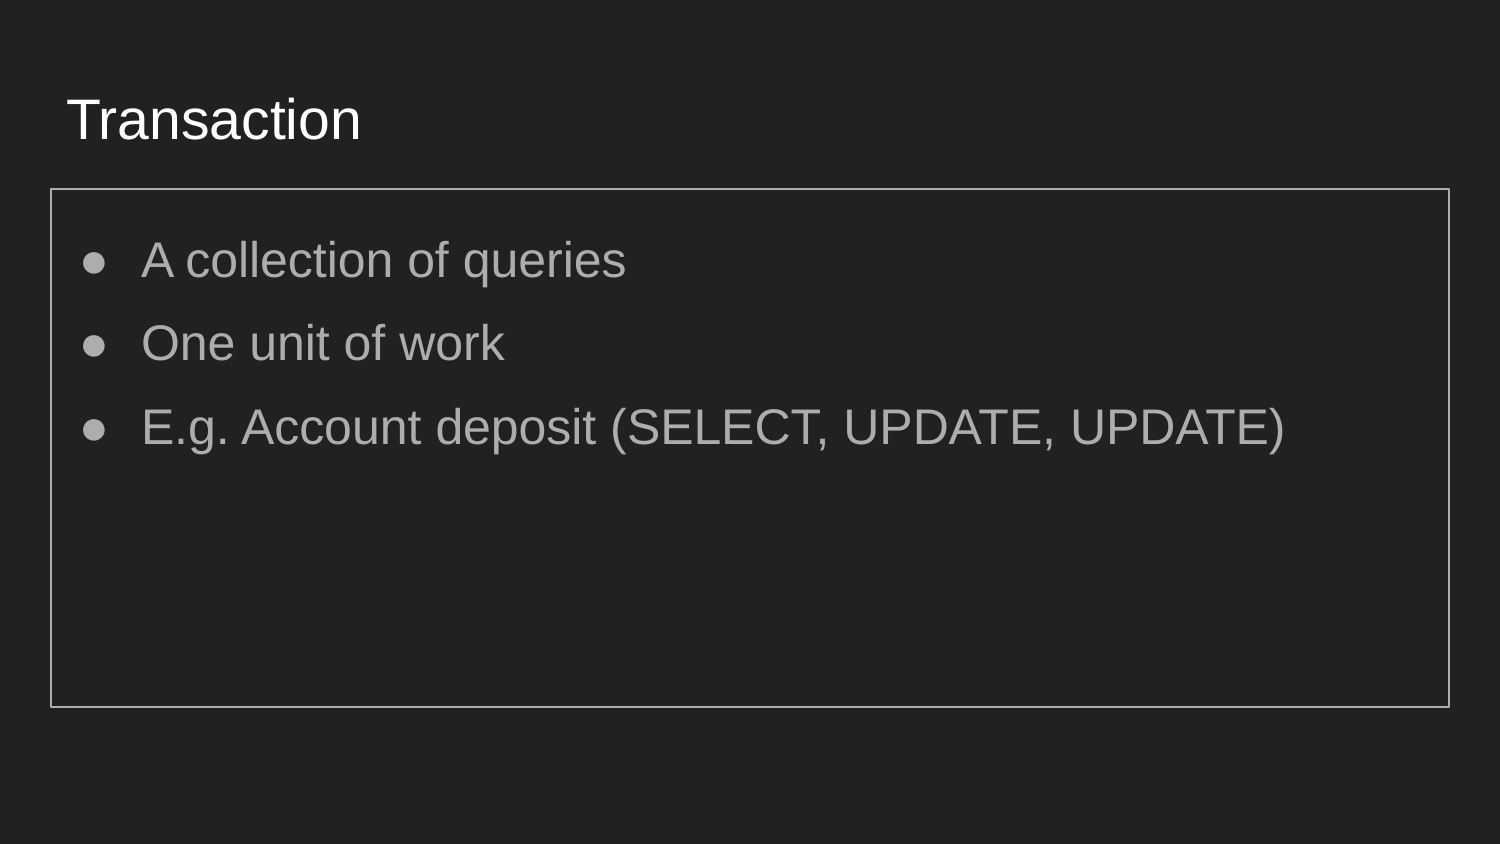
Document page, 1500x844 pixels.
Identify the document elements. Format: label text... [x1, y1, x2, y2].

title Transaction [51, 72, 1449, 167]
list A collection of queries One unit of work E.g. Account deposit (SELECT, UPDATE, UPDATE) [51, 189, 1449, 708]
